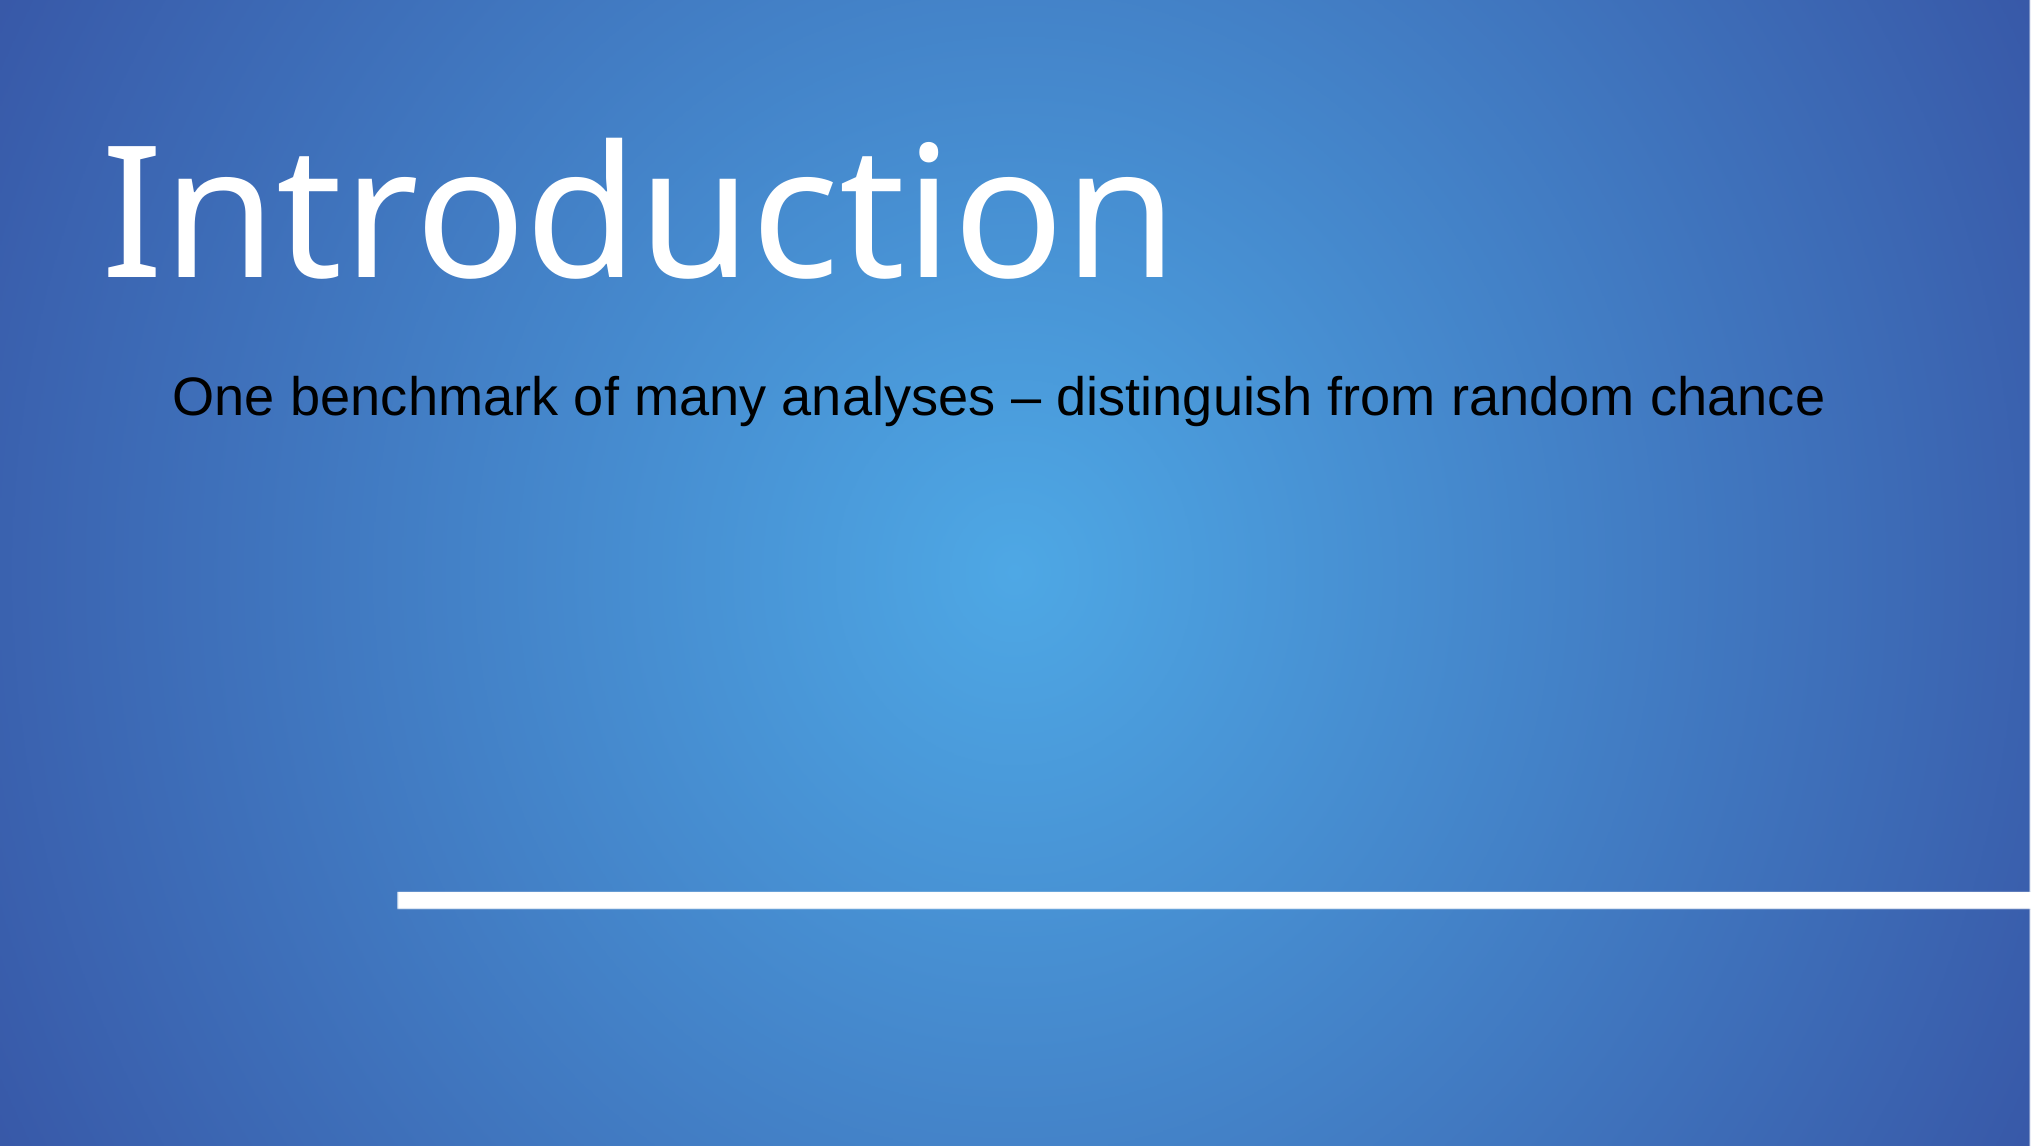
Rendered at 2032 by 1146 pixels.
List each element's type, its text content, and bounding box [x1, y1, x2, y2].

title Introduction [101, 45, 1930, 366]
picture [0, 0, 2032, 1146]
list One benchmark of many analyses – distinguish from random chance [101, 366, 1930, 1025]
